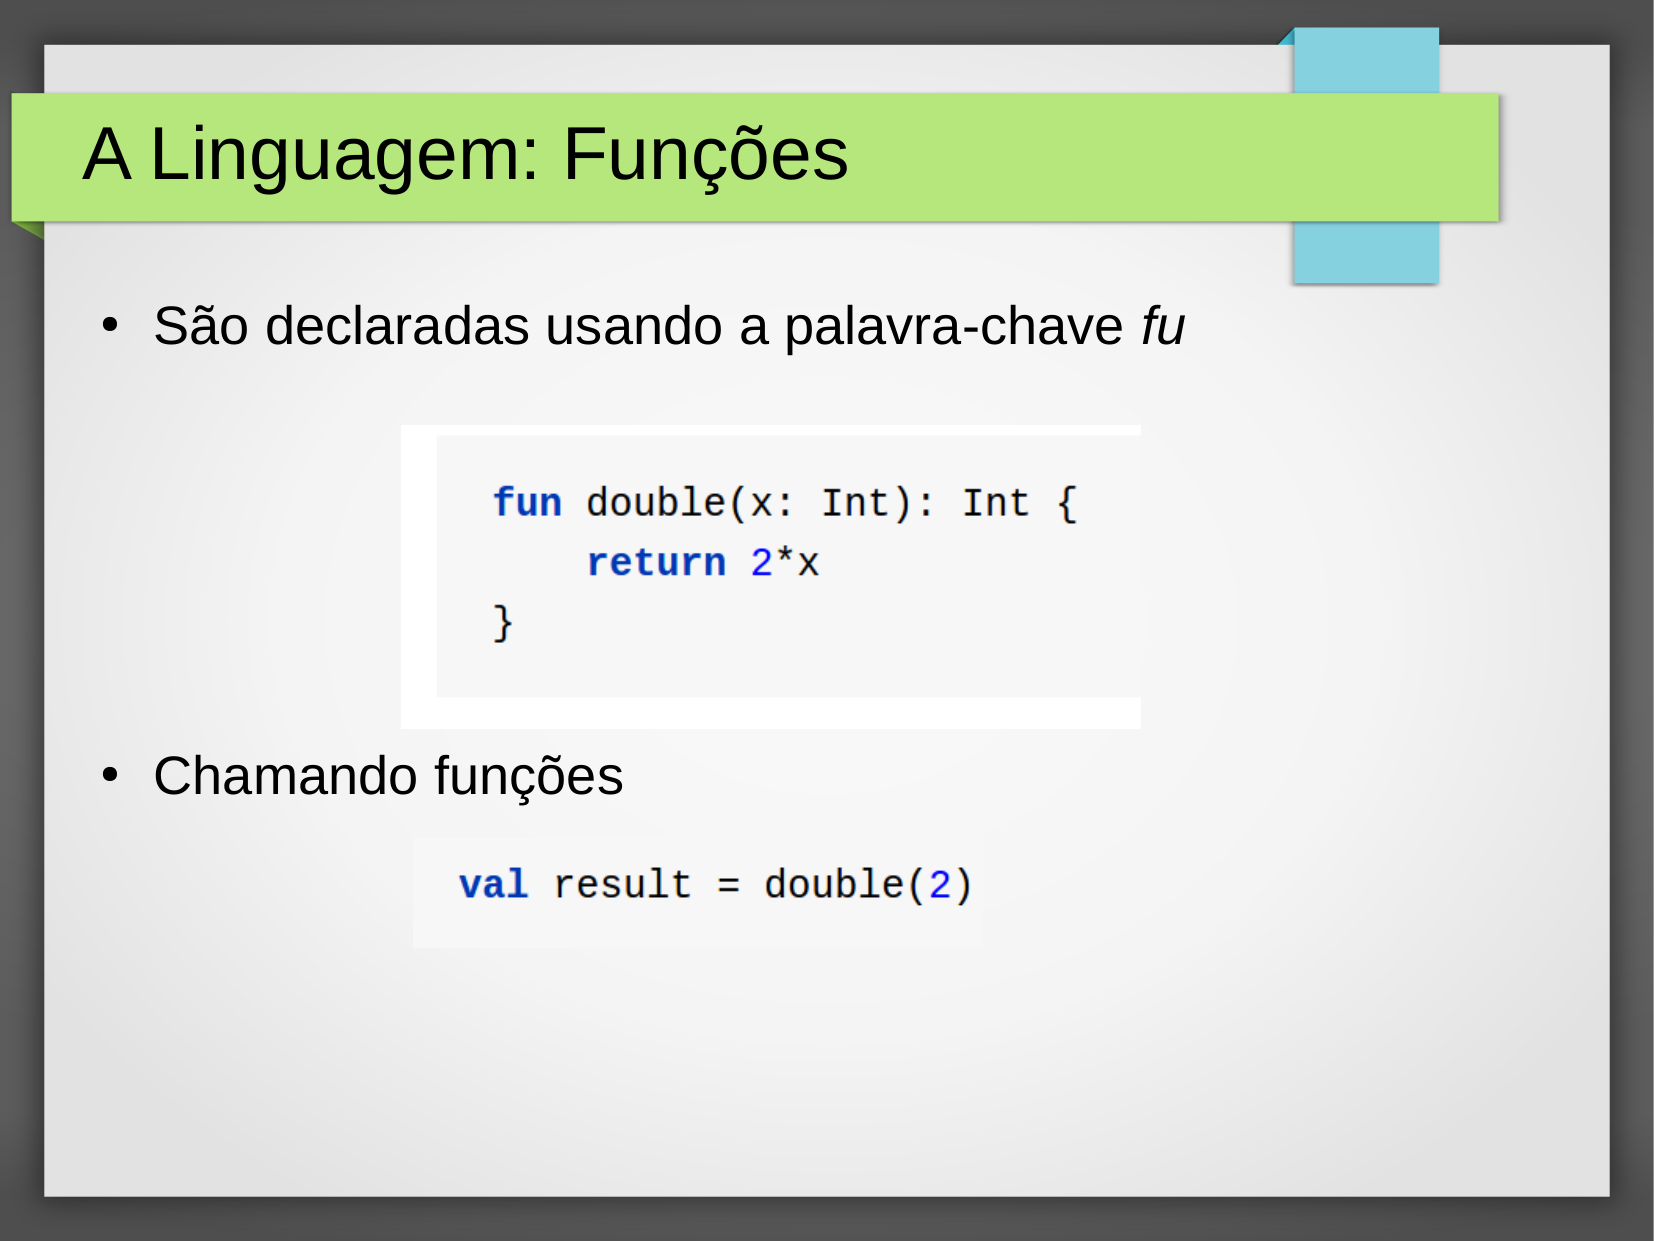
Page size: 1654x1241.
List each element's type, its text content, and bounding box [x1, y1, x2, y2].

list São declaradas usando a palavra-chave fu Chamando funções [82, 295, 1571, 1015]
title A Linguagem: Funções [82, 94, 1264, 213]
picture [0, 0, 1654, 1241]
